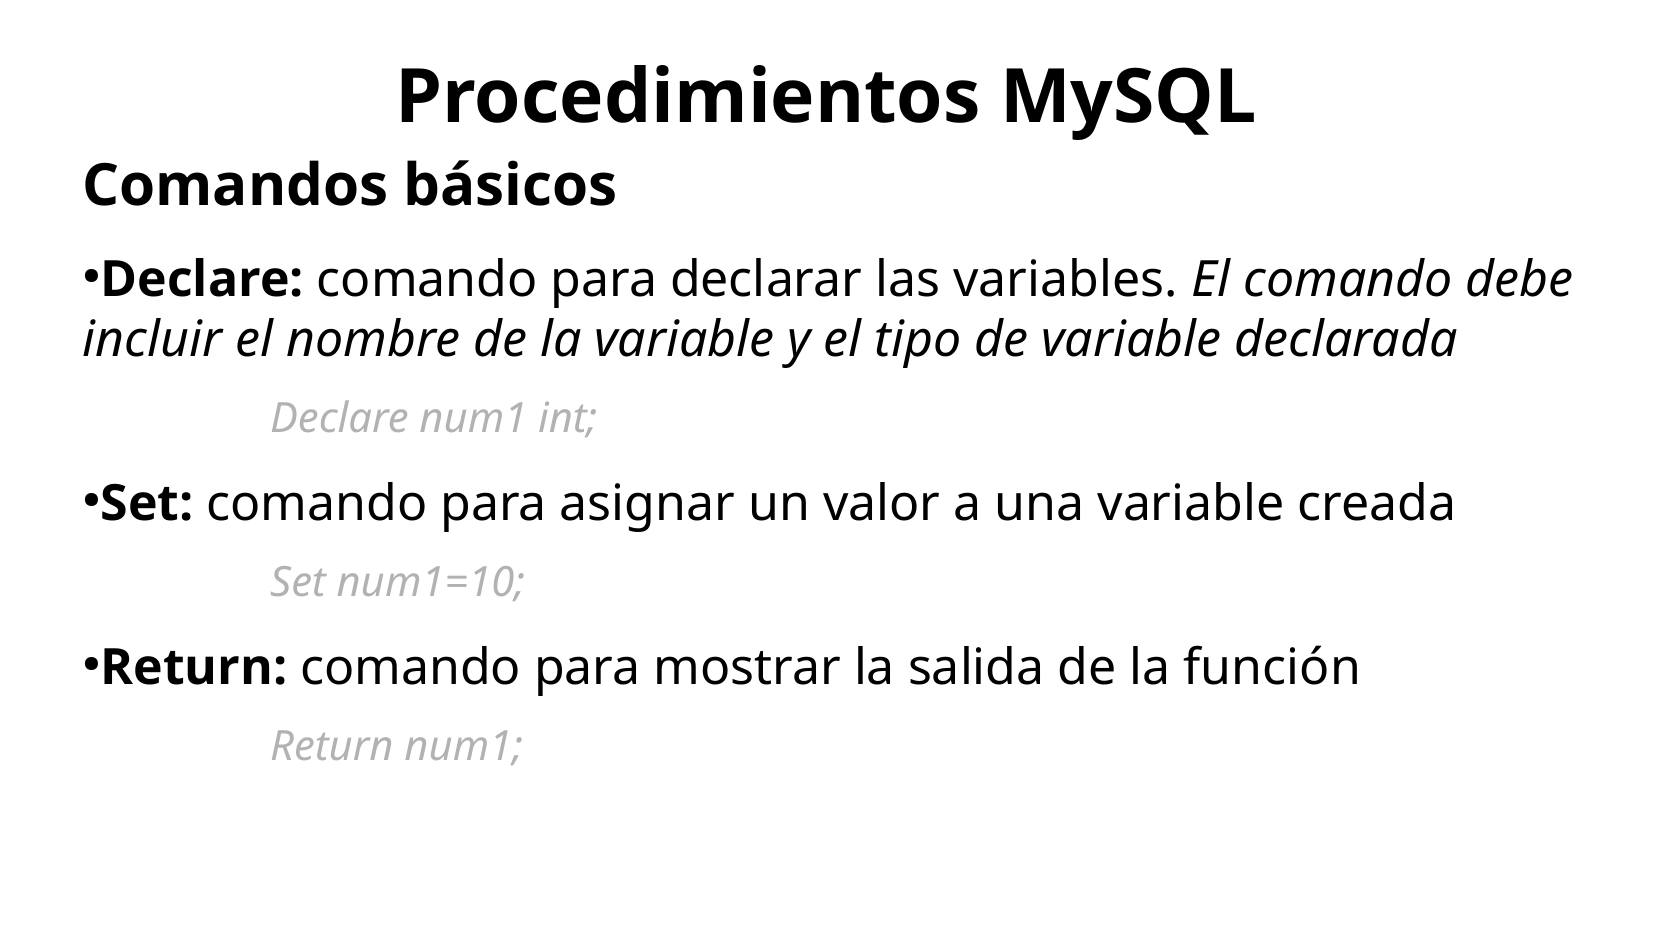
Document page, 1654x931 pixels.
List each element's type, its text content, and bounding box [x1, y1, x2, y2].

list Comandos básicos Declare: comando para declarar las variables. El comando debe incluir el nombre de la variable y el tipo de variable declarada Declare num1 int; Set: comando para asignar un valor a una variable creada Set num1=10; Return: comando para mostrar la salida de la función Return num1; [82, 147, 1595, 857]
title Procedimientos MySQL [82, 37, 1571, 147]
